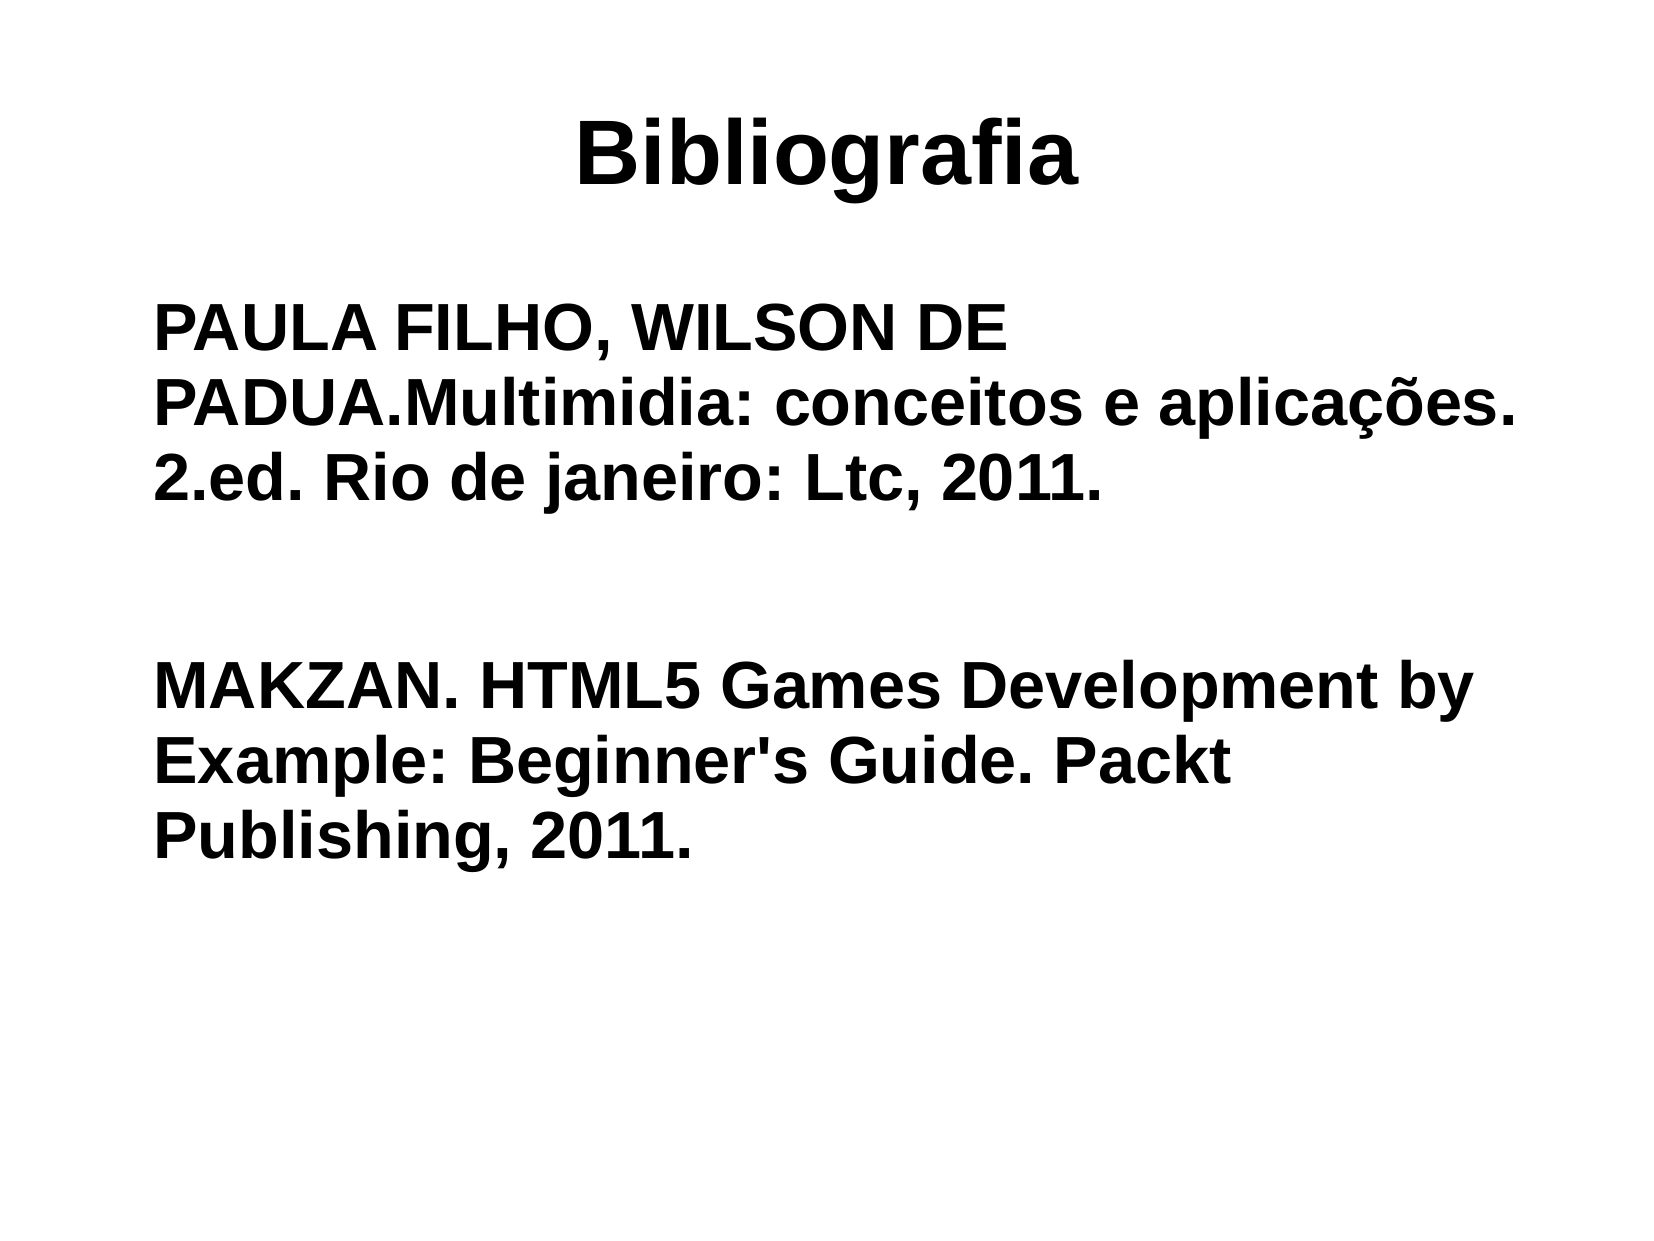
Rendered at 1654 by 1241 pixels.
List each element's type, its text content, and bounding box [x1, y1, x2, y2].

title Bibliografia [82, 49, 1571, 257]
list PAULA FILHO, WILSON DE PADUA.Multimidia: conceitos e aplicações. 2.ed. Rio de janeiro: Ltc, 2011. MAKZAN. HTML5 Games Development by Example: Beginner's Guide. Packt Publishing, 2011. [82, 290, 1571, 1010]
